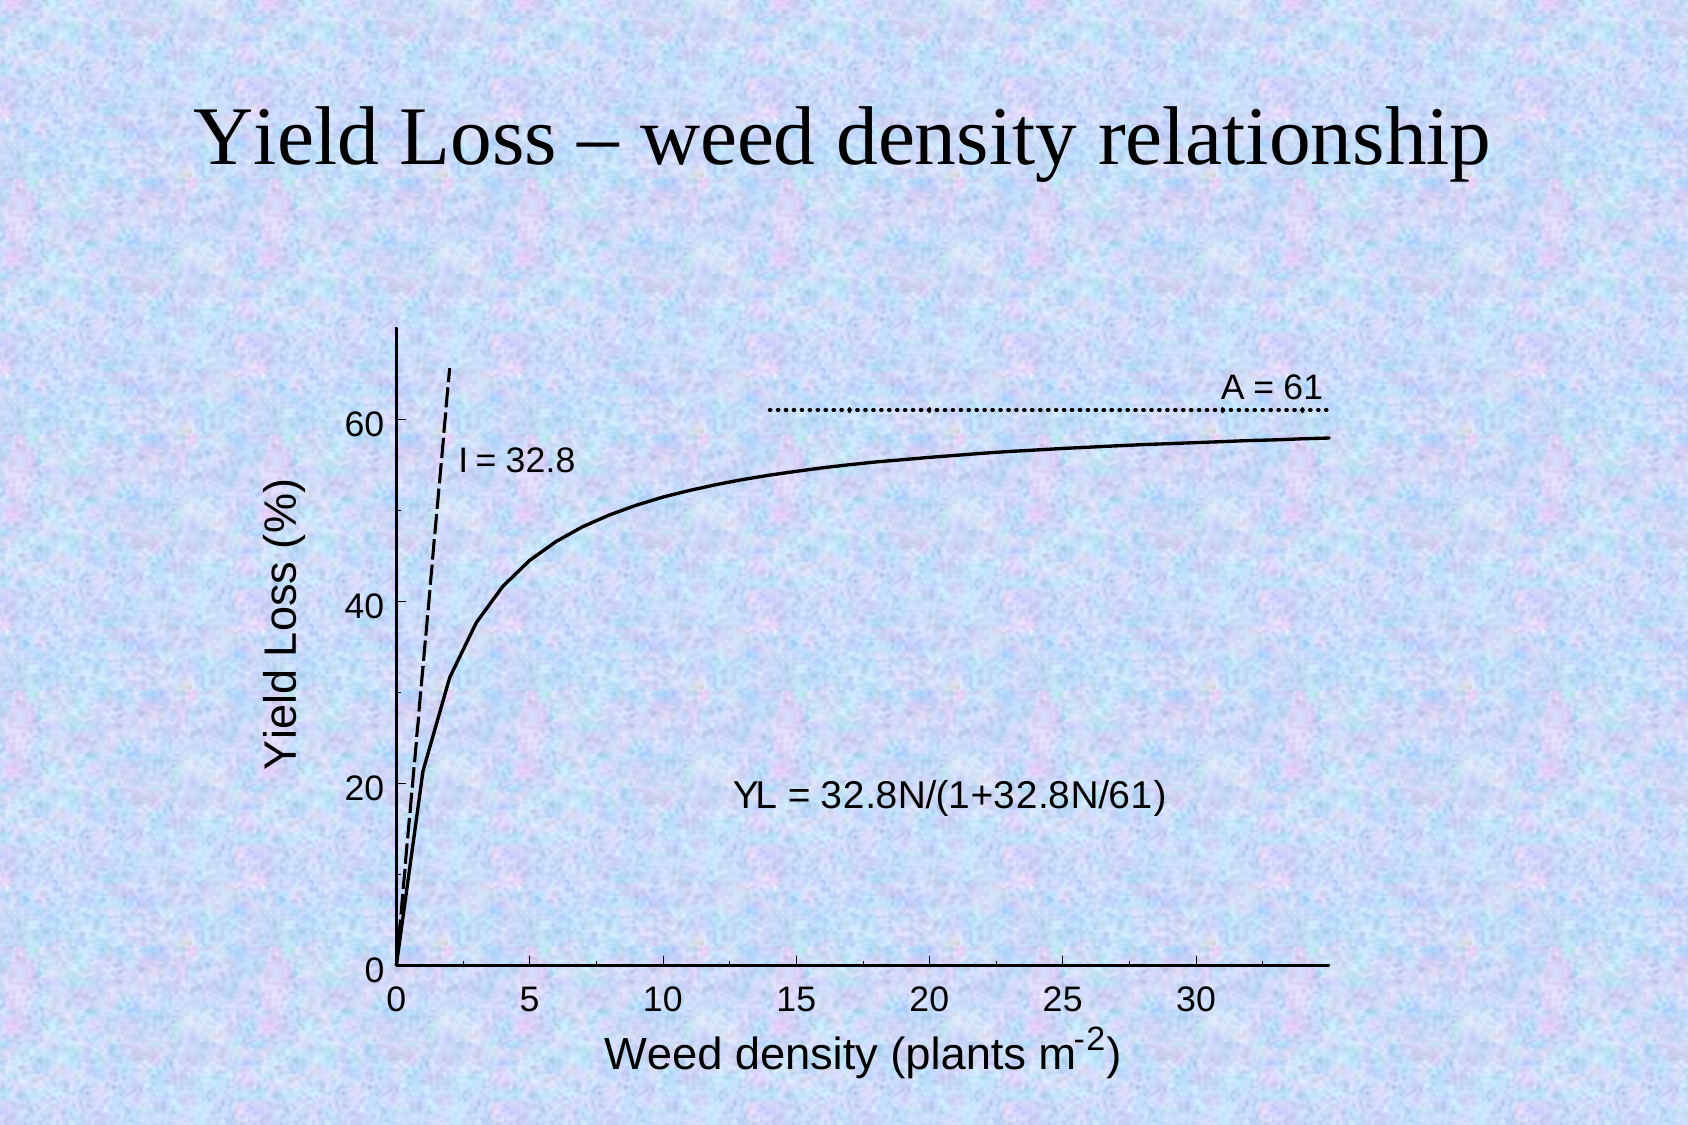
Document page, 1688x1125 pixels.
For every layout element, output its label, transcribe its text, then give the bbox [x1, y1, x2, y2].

picture [0, 0, 1688, 1125]
title Yield Loss – weed density relationship [126, 49, 1561, 213]
